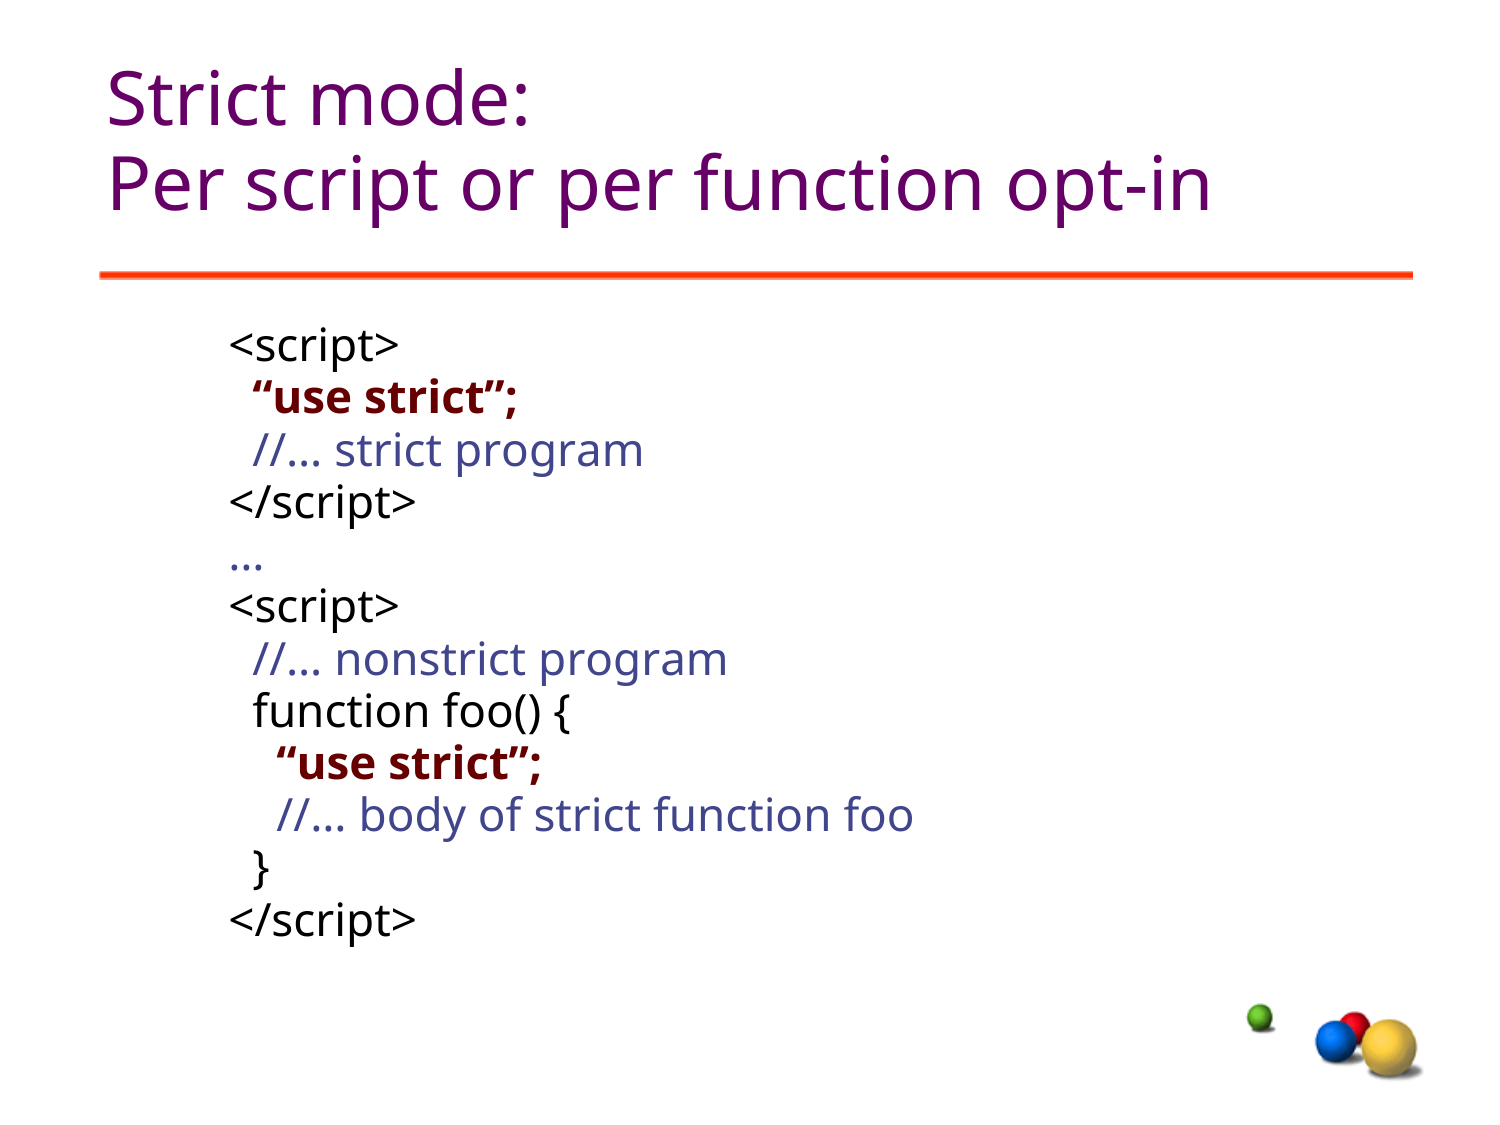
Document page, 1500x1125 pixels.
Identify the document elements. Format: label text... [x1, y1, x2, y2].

picture [99, 271, 1413, 280]
title Strict mode: Per script or per function opt-in [106, 57, 1369, 231]
subtitle <script> “use strict”; //… strict program </script> … <script> //… nonstrict program function foo() { “use strict”; //… body of strict function foo } </script> [144, 320, 1407, 981]
picture [1224, 999, 1449, 1083]
